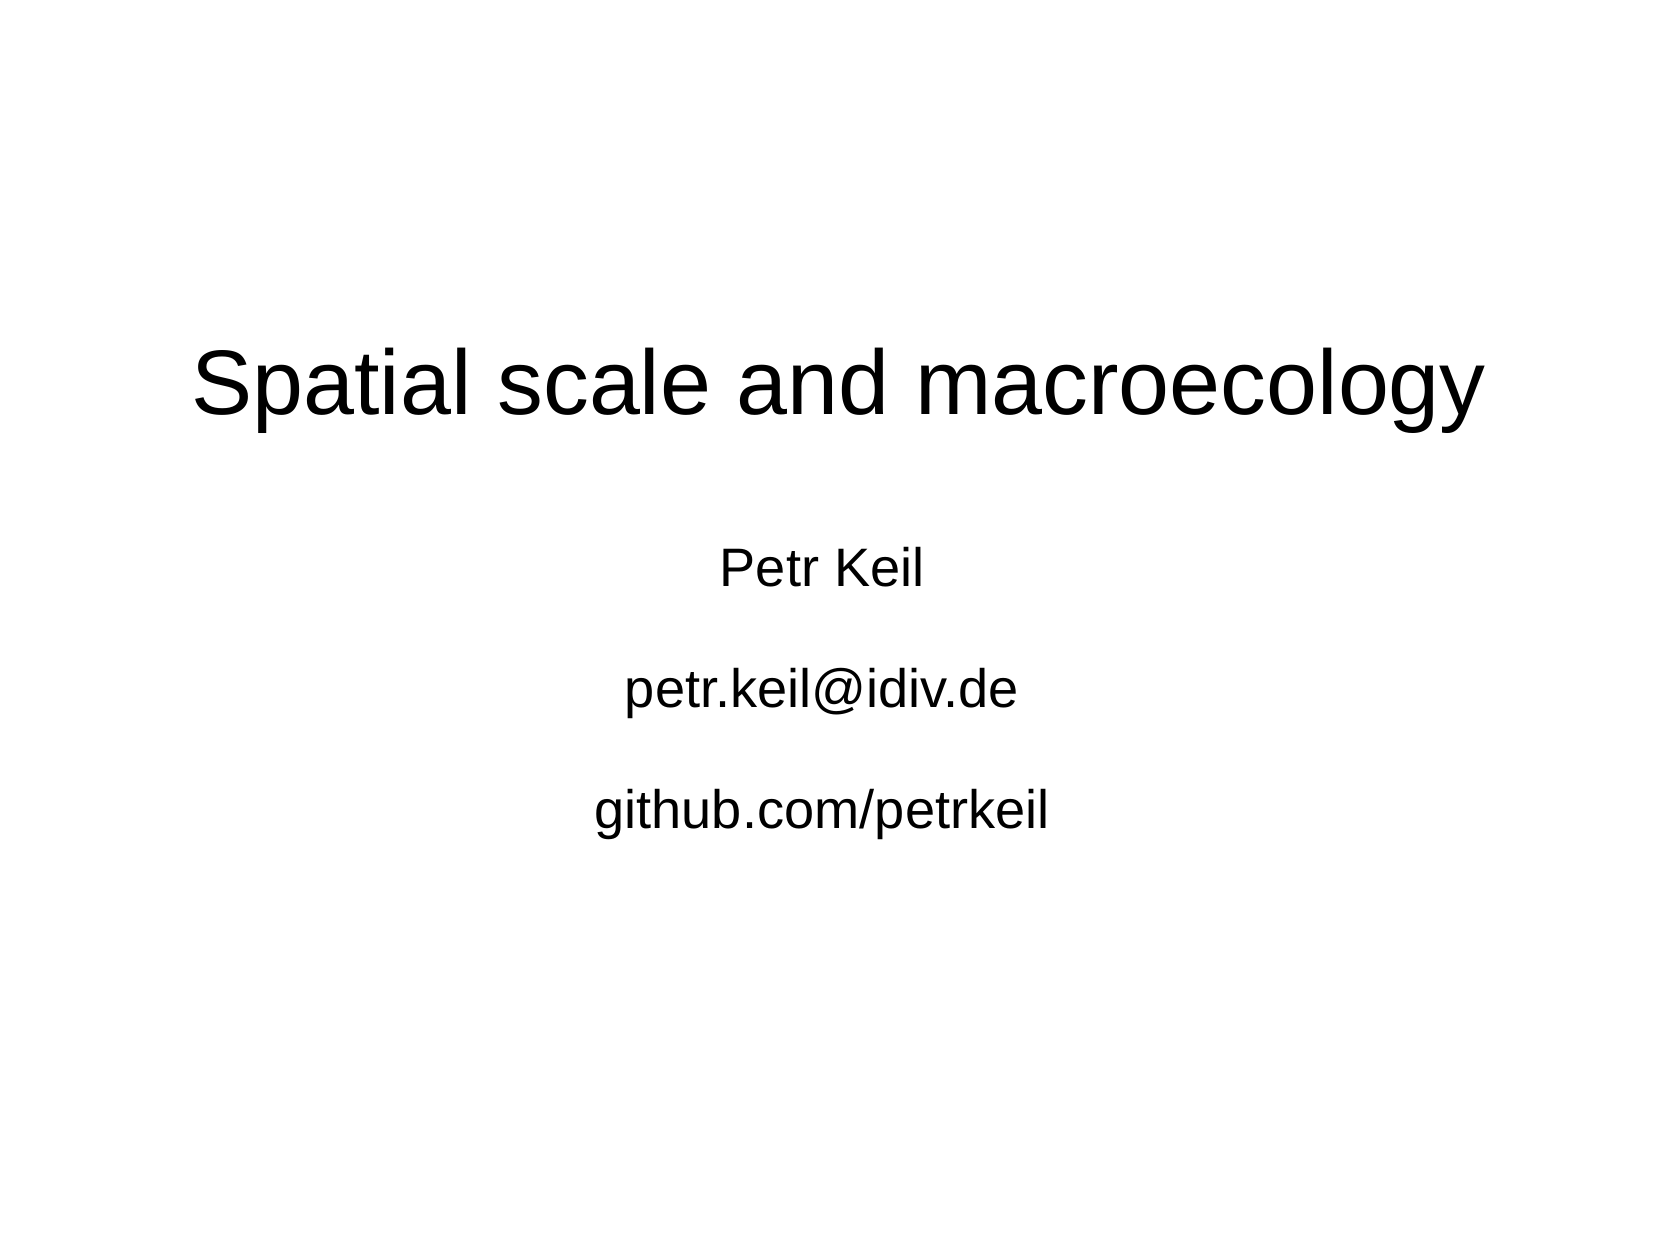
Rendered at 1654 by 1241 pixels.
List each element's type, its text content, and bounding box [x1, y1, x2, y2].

text_box Petr Keil petr.keil@idiv.de github.com/petrkeil [579, 530, 1066, 969]
title Spatial scale and macroecology [82, 279, 1571, 487]
